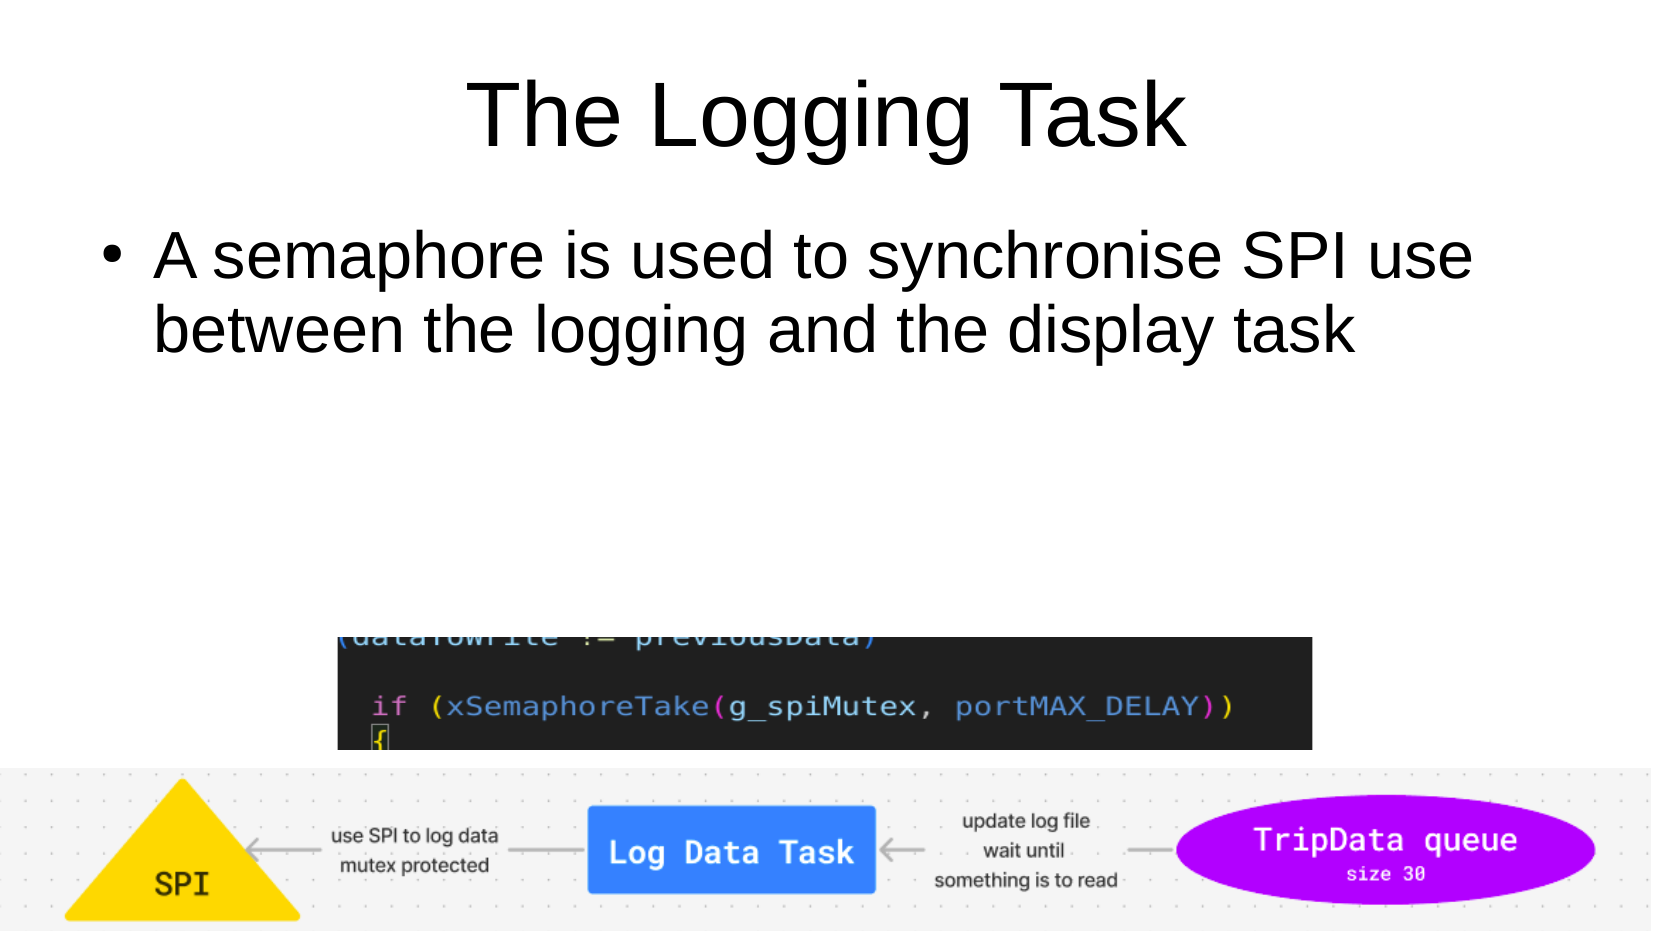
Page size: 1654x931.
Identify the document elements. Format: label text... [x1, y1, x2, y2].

list A semaphore is used to synchronise SPI use between the logging and the display task [82, 217, 1571, 758]
picture [0, 768, 1651, 931]
picture [337, 637, 1313, 750]
title The Logging Task [82, 37, 1571, 193]
